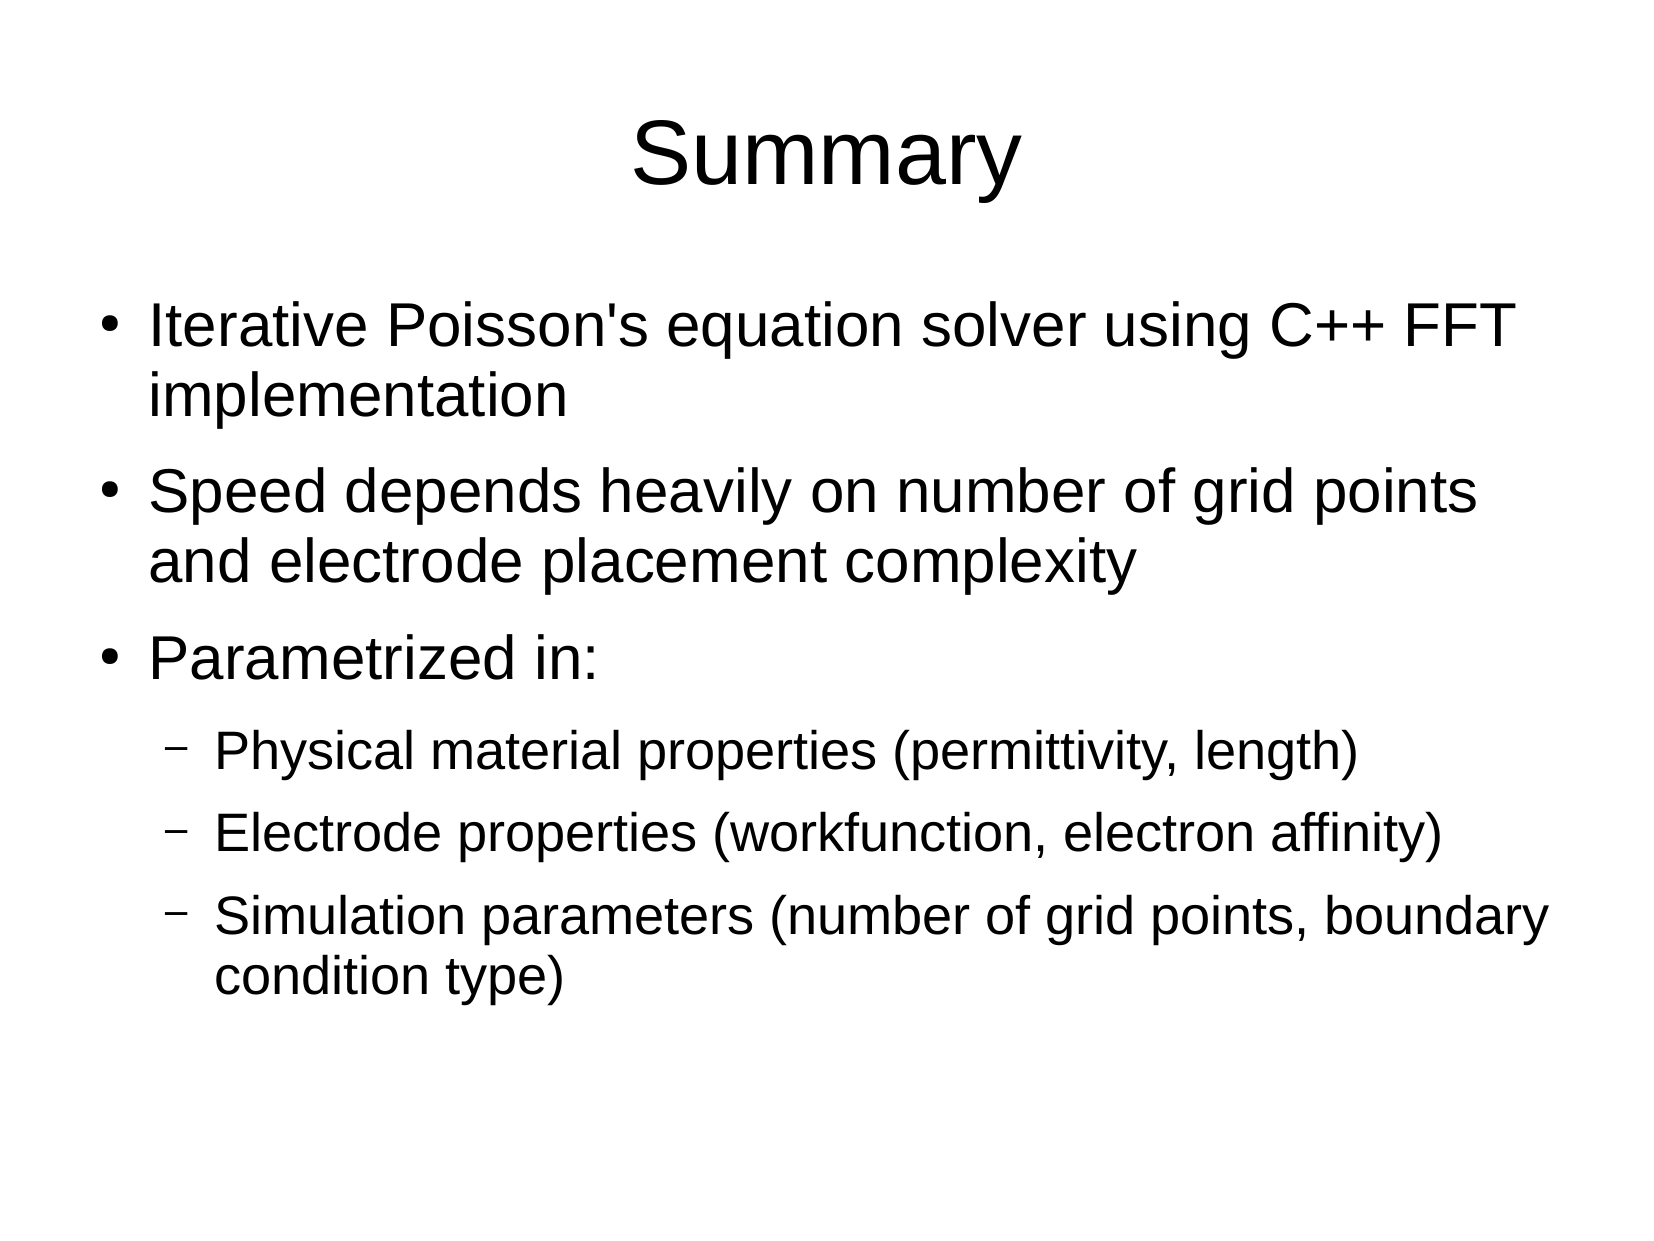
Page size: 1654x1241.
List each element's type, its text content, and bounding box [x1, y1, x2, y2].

title Summary [82, 49, 1571, 257]
list Iterative Poisson's equation solver using C++ FFT implementation Speed depends heavily on number of grid points and electrode placement complexity Parametrized in: Physical material properties (permittivity, length) Electrode properties (workfunction, electron affinity) Simulation parameters (number of grid points, boundary condition type) [82, 290, 1571, 1010]
